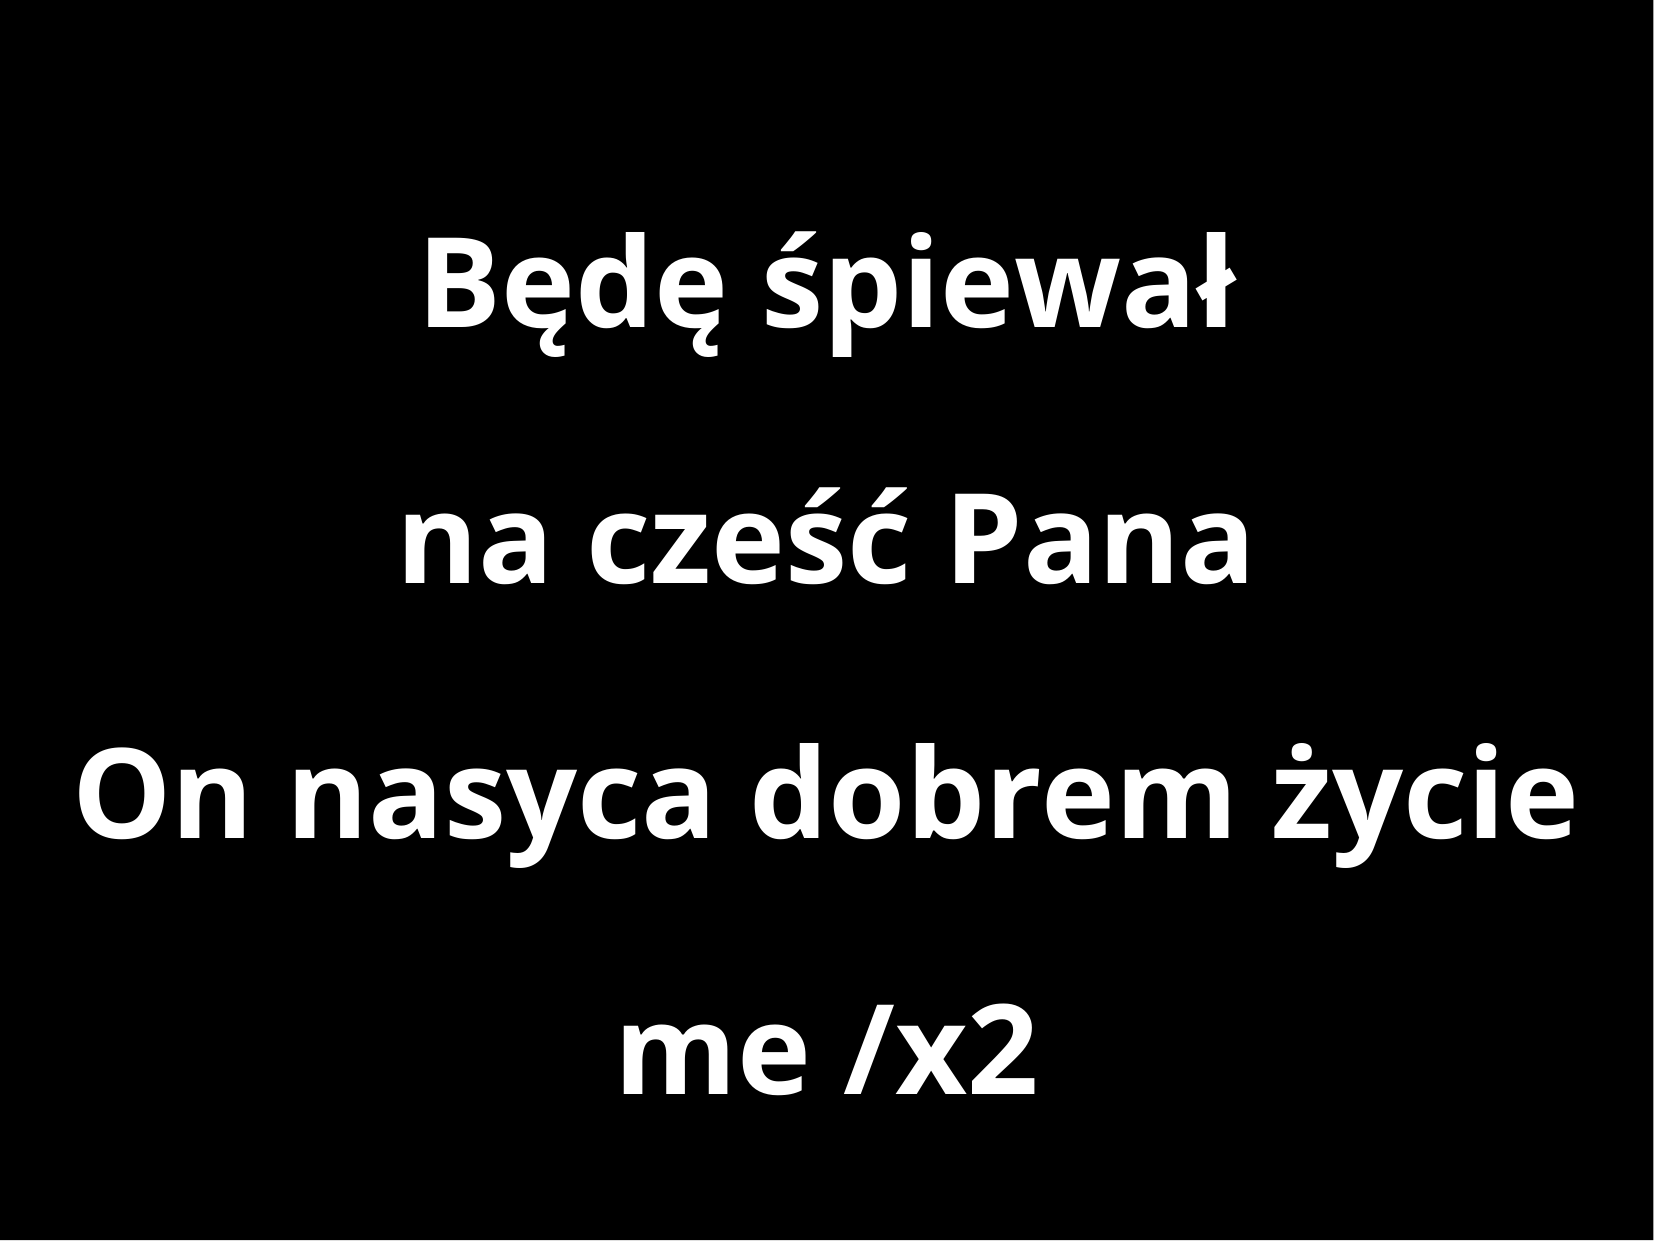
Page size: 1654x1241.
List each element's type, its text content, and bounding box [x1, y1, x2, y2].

title Będę śpiewał na cześć Pana On nasyca dobrem życie me /x2 [0, 0, 1654, 1241]
